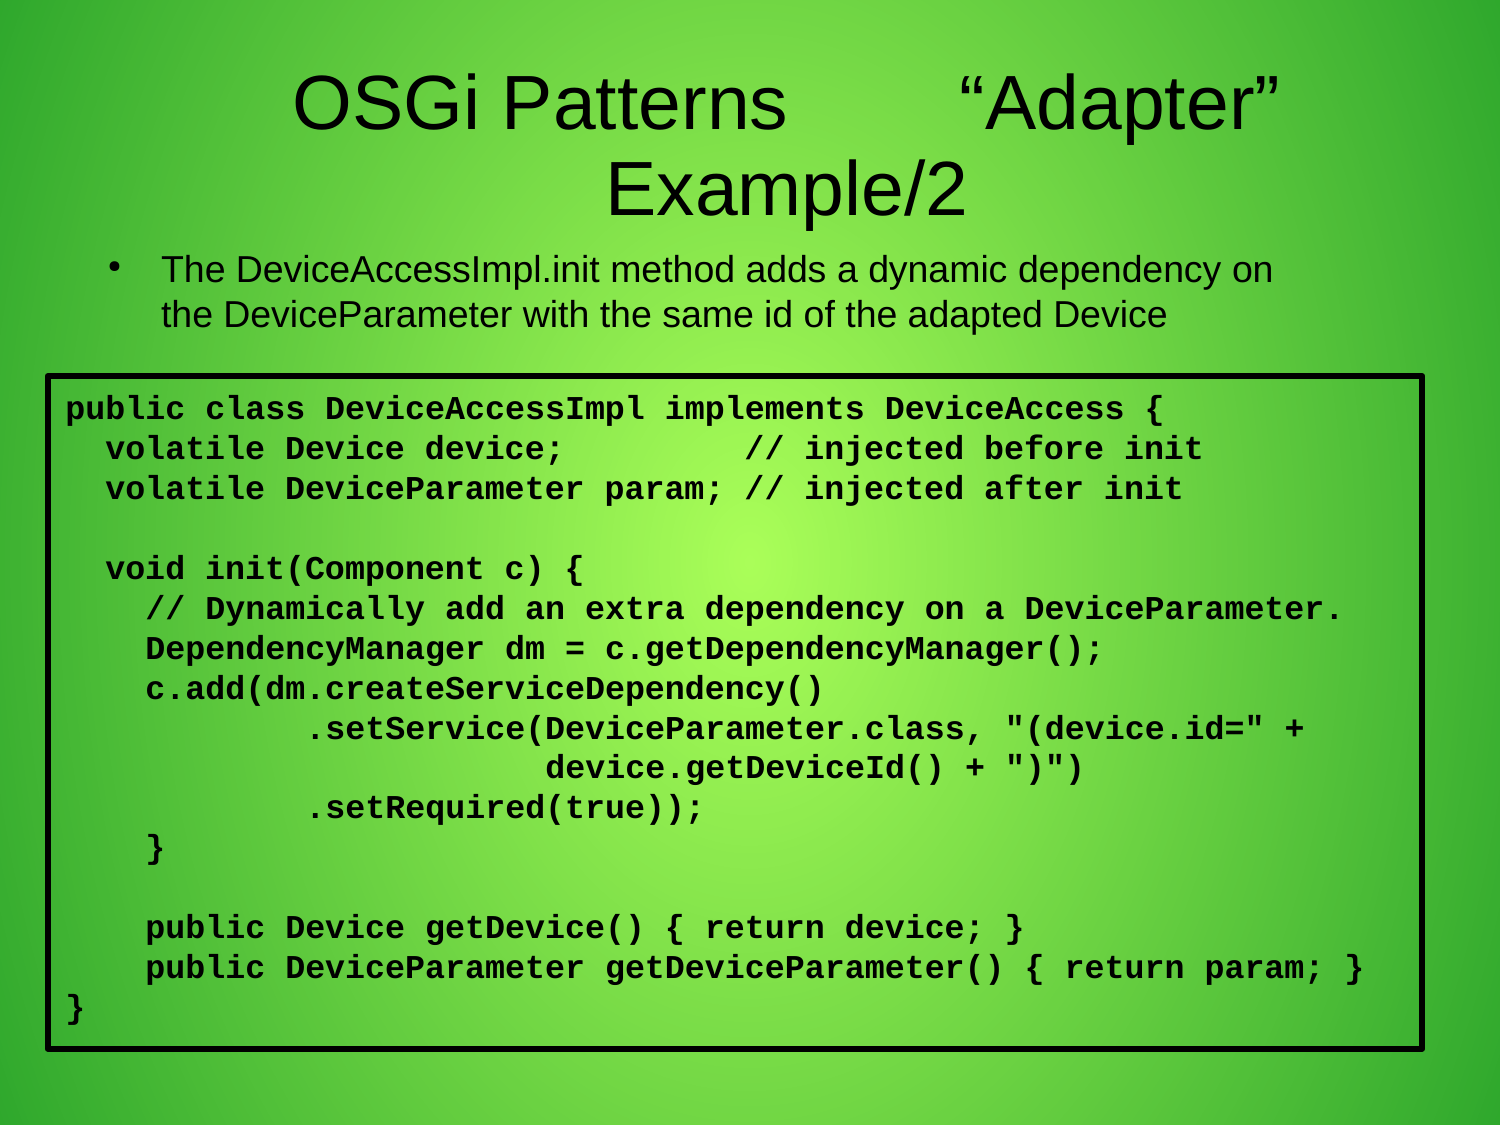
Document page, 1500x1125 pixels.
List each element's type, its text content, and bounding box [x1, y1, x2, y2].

list The DeviceAccessImpl.init method adds a dynamic dependency on the DeviceParameter with the same id of the adapted Device [75, 237, 1351, 387]
title OSGi Patterns “Adapter” Example/2 [112, 42, 1462, 249]
text_box public class DeviceAccessImpl implements DeviceAccess { volatile Device device; // injected before init volatile DeviceParameter param; // injected after init void init(Component c) { // Dynamically add an extra dependency on a DeviceParameter. DependencyManager dm = c.getDependencyManager(); c.add(dm.createServiceDependency() .setService(DeviceParameter.class, "(device.id=" + device.getDeviceId() + ")") .setRequired(true)); } public Device getDevice() { return device; } public DeviceParameter getDeviceParameter() { return param; } } [47, 376, 1423, 1049]
